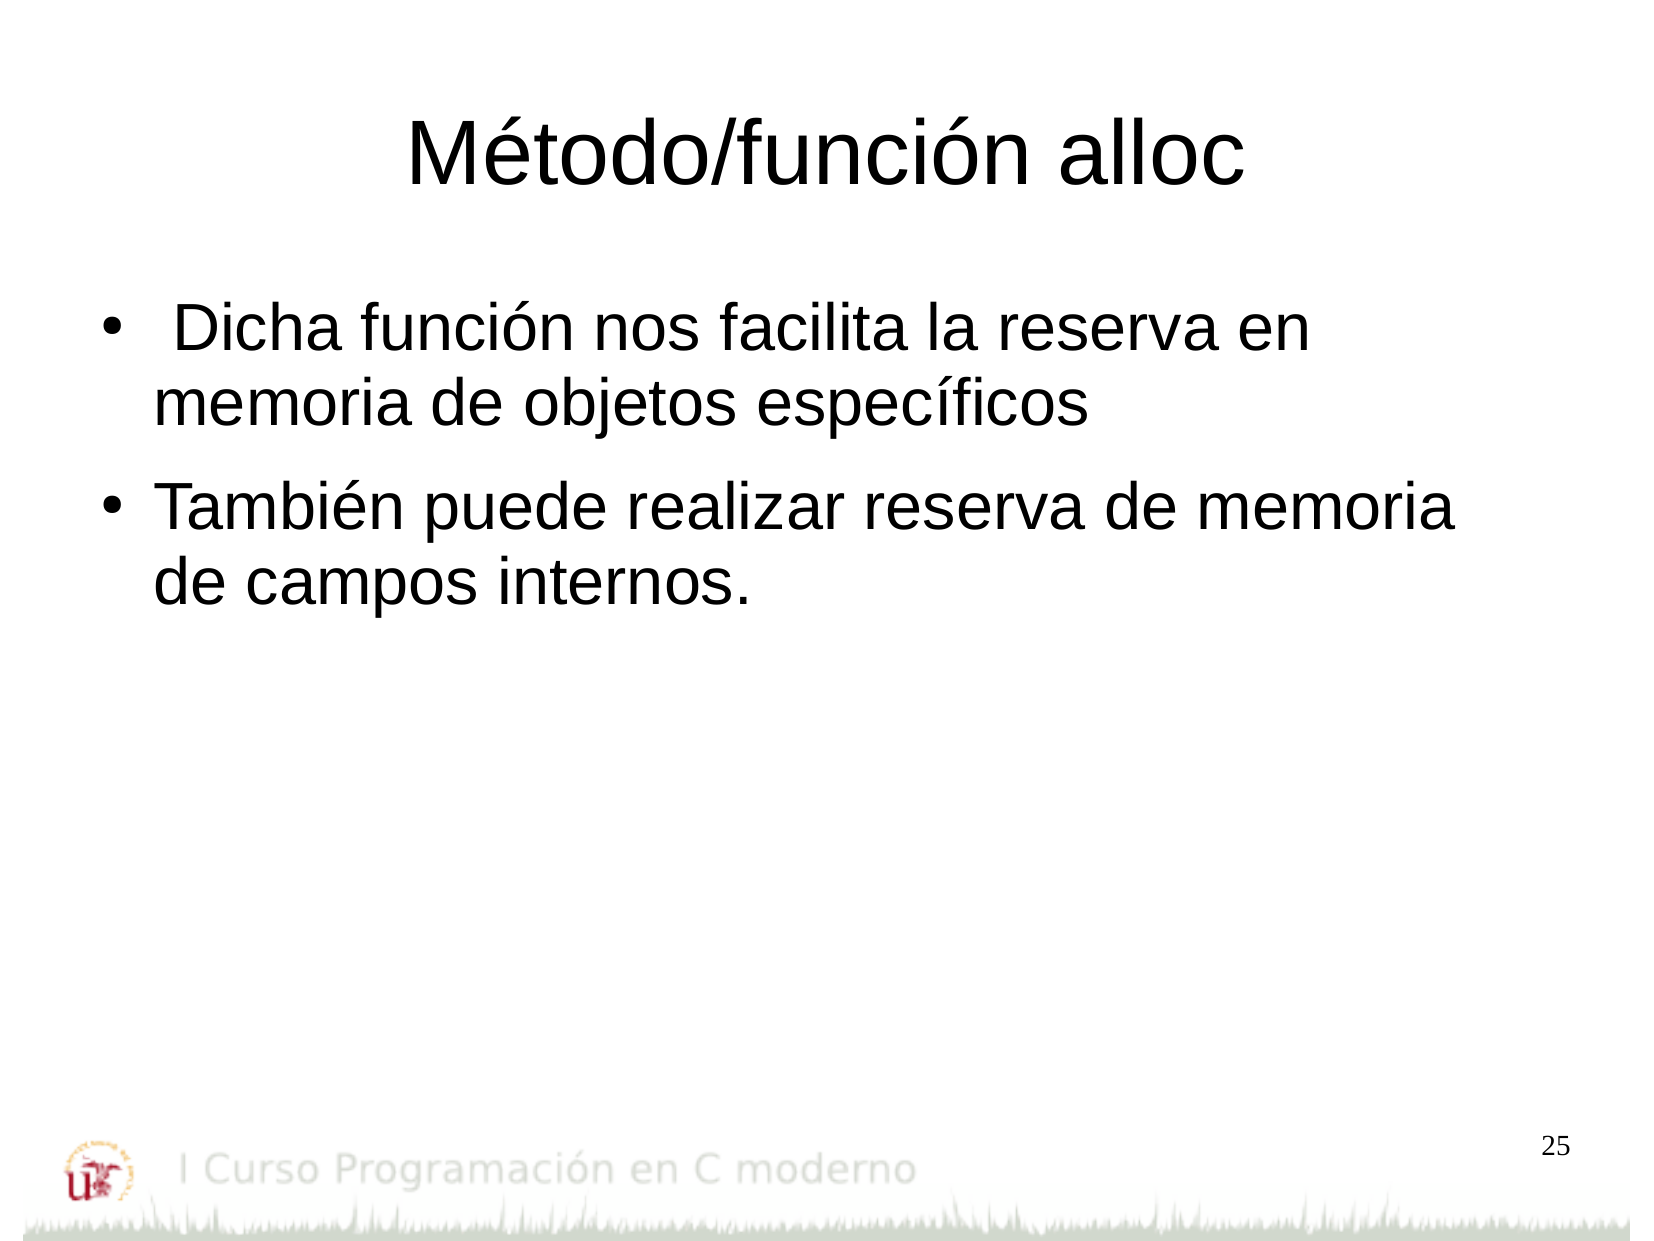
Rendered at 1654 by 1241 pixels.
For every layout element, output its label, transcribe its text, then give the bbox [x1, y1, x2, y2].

picture [23, 1136, 1630, 1241]
title Método/función alloc [82, 49, 1571, 257]
list Dicha función nos facilita la reserva en memoria de objetos específicos También puede realizar reserva de memoria de campos internos. [82, 290, 1538, 1010]
